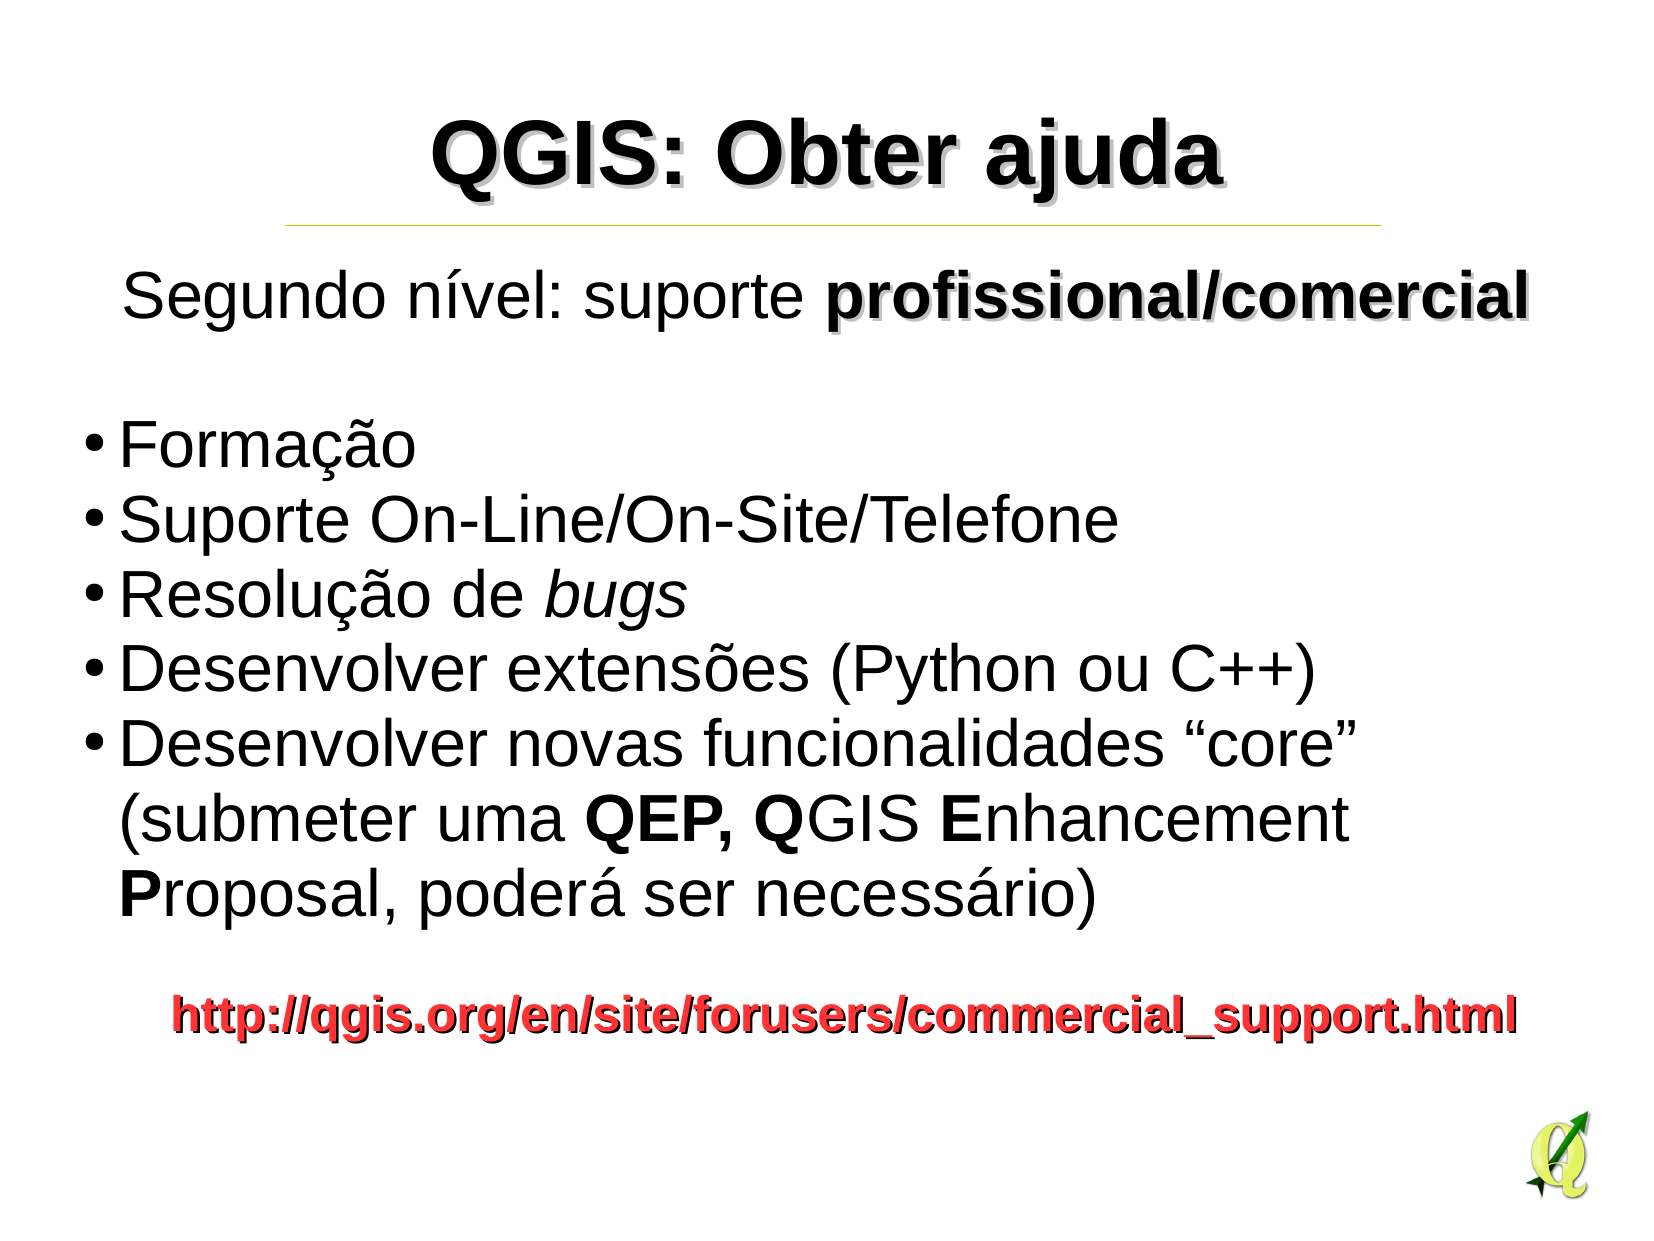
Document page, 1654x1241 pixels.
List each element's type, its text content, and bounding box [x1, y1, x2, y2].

title QGIS: Obter ajuda [82, 49, 1571, 257]
picture [1500, 1109, 1621, 1201]
subtitle Segundo nível: suporte profissional/comercial Formação Suporte On-Line/On-Site/Telefone Resolução de bugs Desenvolver extensões (Python ou C++) Desenvolver novas funcionalidades “core” (submeter uma QEP, QGIS Enhancement Proposal, poderá ser necessário) http://qgis.org/en/site/forusers/commercial_support.html [82, 257, 1571, 1043]
